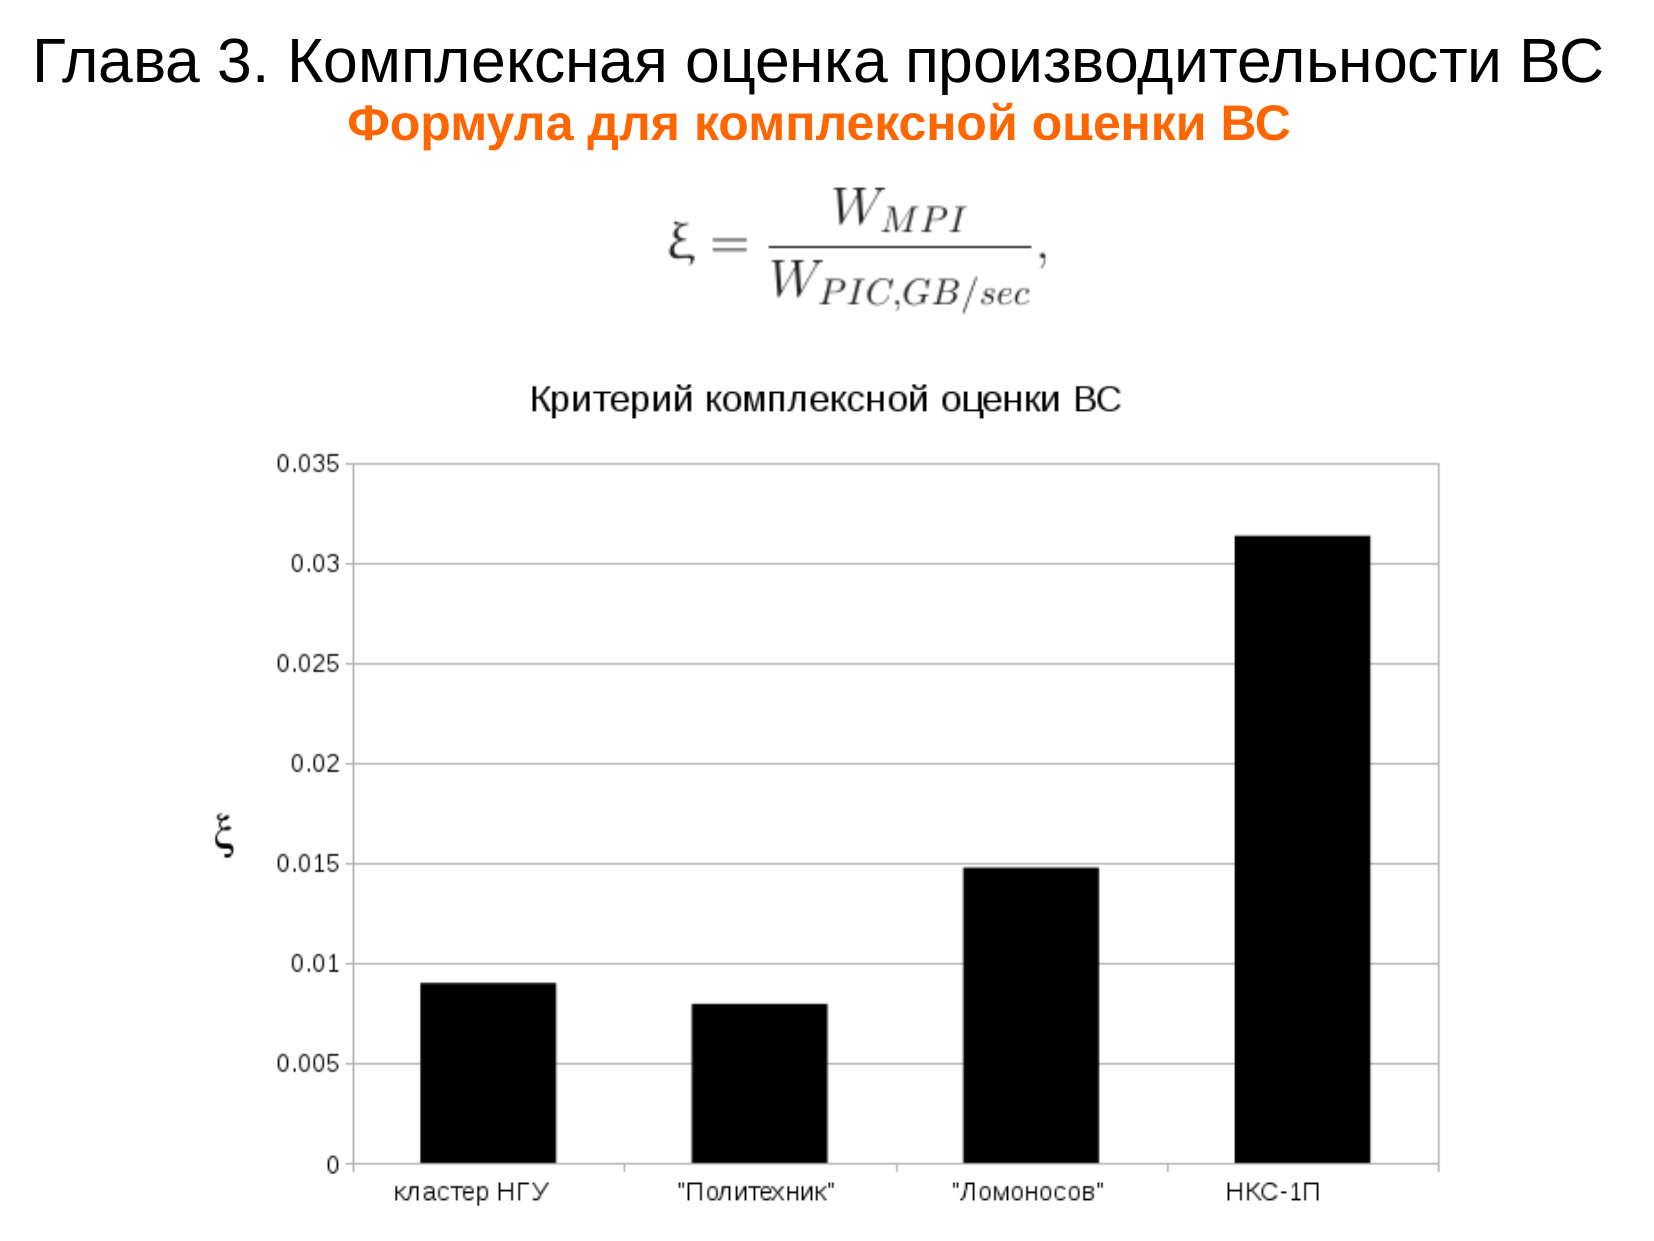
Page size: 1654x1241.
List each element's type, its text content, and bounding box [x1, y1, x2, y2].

picture [641, 140, 1094, 339]
title Глава 3. Комплексная оценка производительности ВС Формула для комплексной оценки ВС [0, 0, 1654, 193]
picture [189, 342, 1465, 1224]
